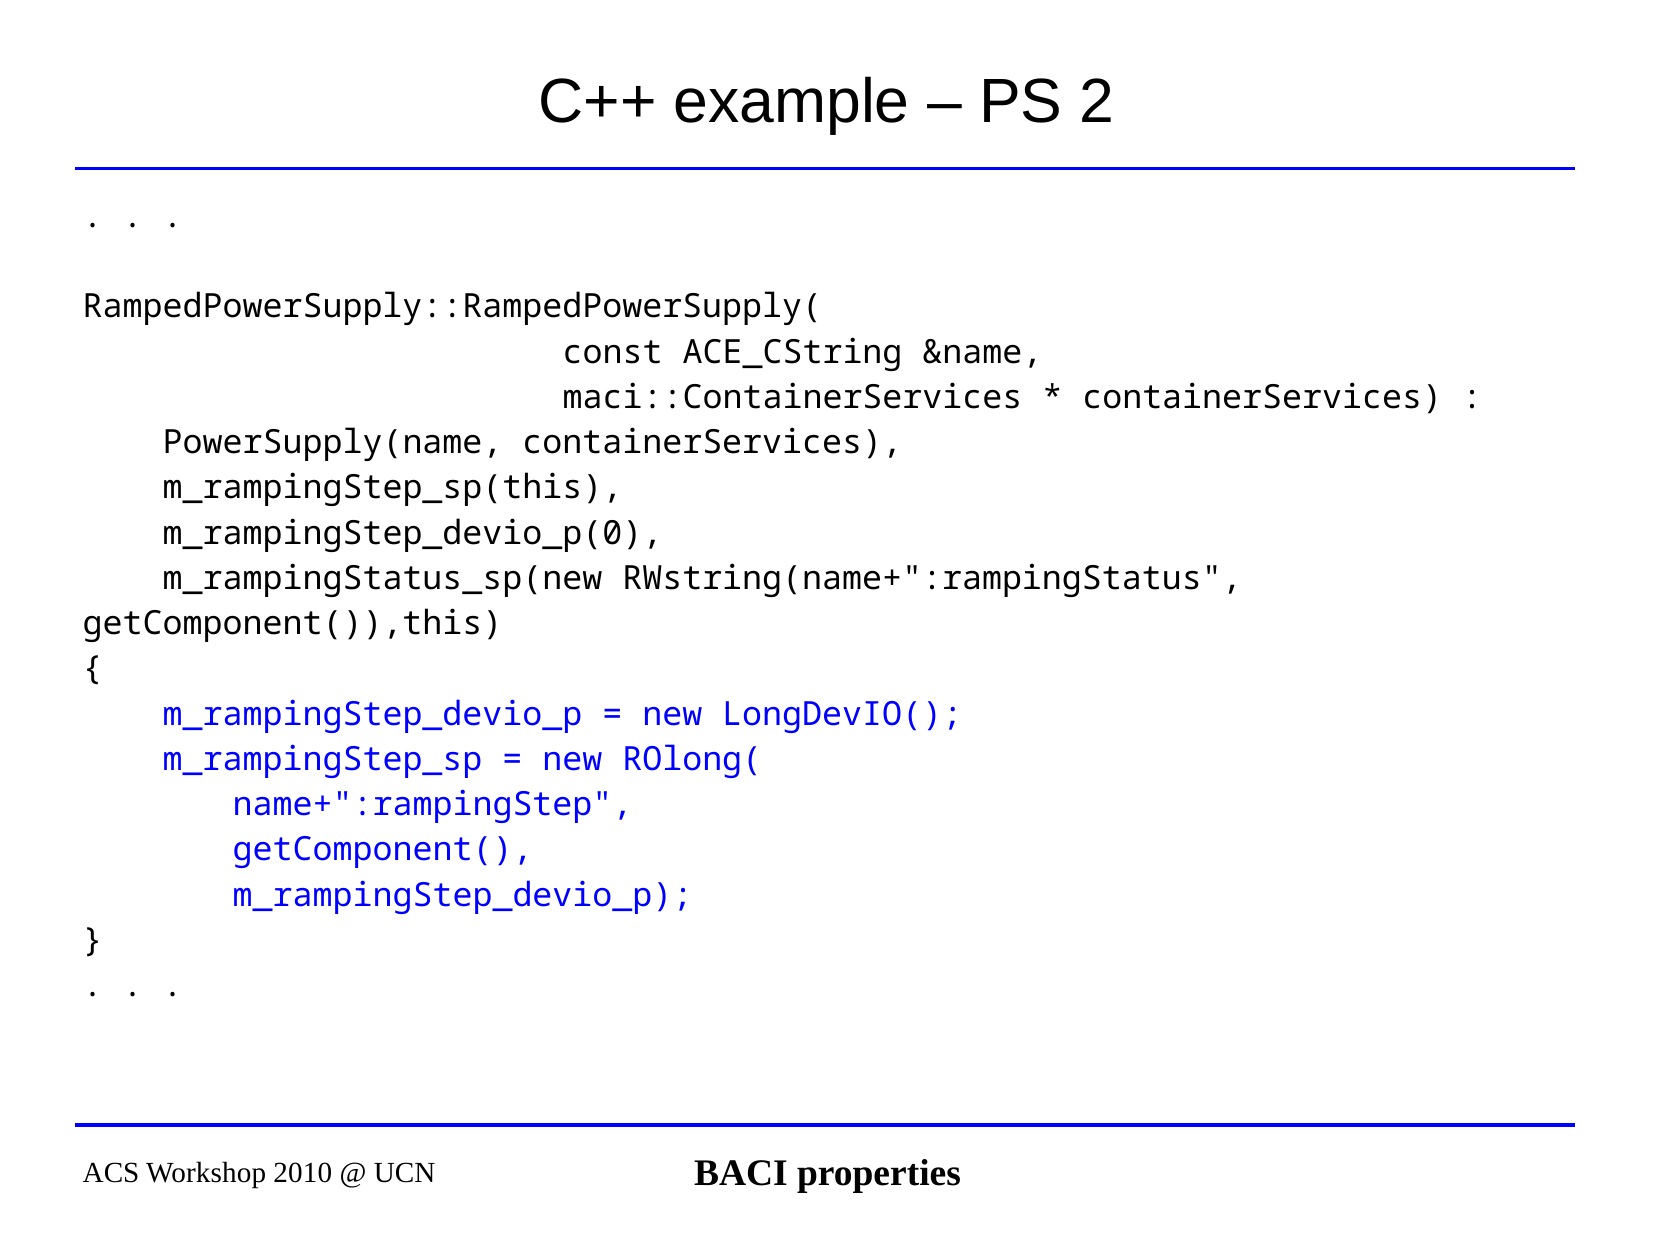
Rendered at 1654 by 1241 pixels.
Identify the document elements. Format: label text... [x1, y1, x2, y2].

title C++ example – PS 2 [82, 39, 1571, 163]
subtitle . . . RampedPowerSupply::RampedPowerSupply( const ACE_CString &name, maci::ContainerServices * containerServices) : PowerSupply(name, containerServices), m_rampingStep_sp(this), m_rampingStep_devio_p(0), m_rampingStatus_sp(new RWstring(name+":rampingStatus", getComponent()),this) { m_rampingStep_devio_p = new LongDevIO(); m_rampingStep_sp = new ROlong( name+":rampingStep", getComponent(), m_rampingStep_devio_p); } . . . [82, 197, 1571, 1001]
